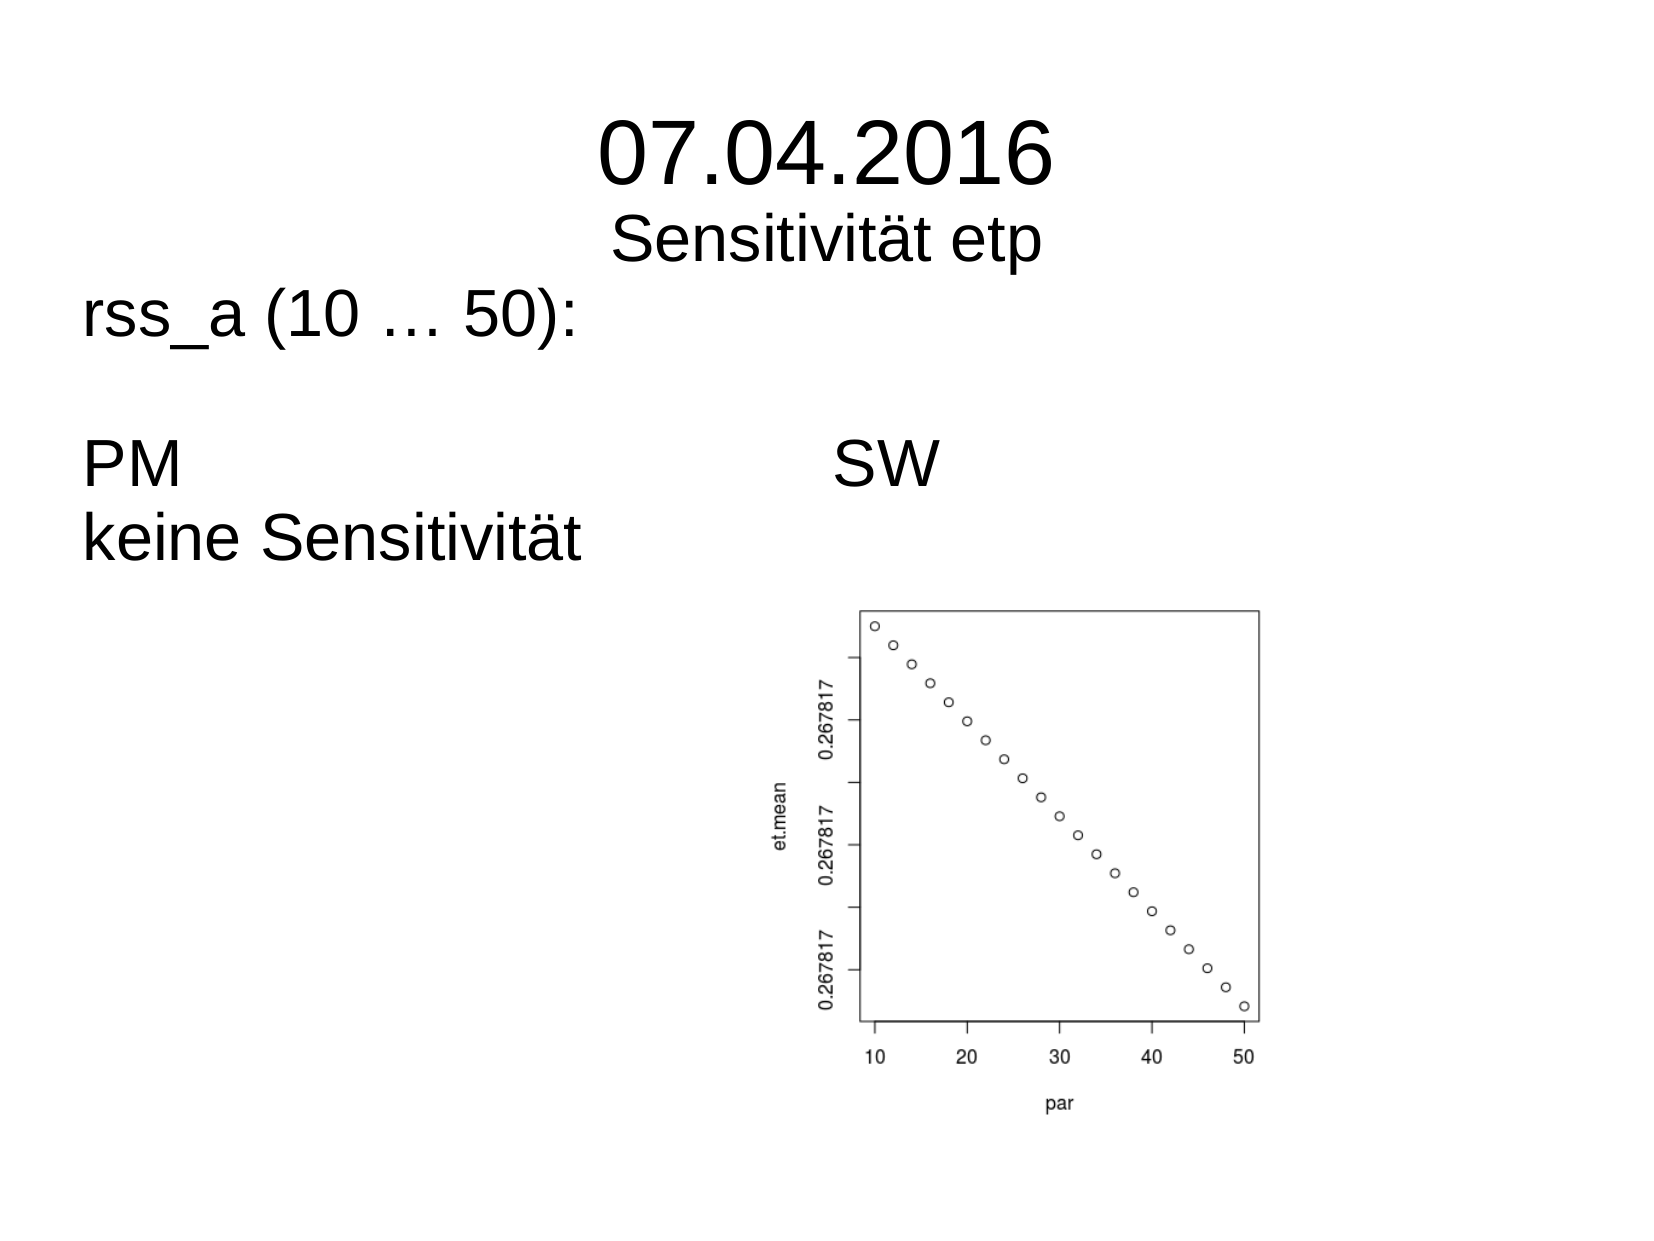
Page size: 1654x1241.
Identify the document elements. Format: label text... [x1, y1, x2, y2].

picture [765, 516, 1308, 1141]
subtitle Sensitivität etp rss_a (10 … 50): PM SW keine Sensitivität [82, 201, 1571, 1099]
title 07.04.2016 [82, 49, 1571, 201]
